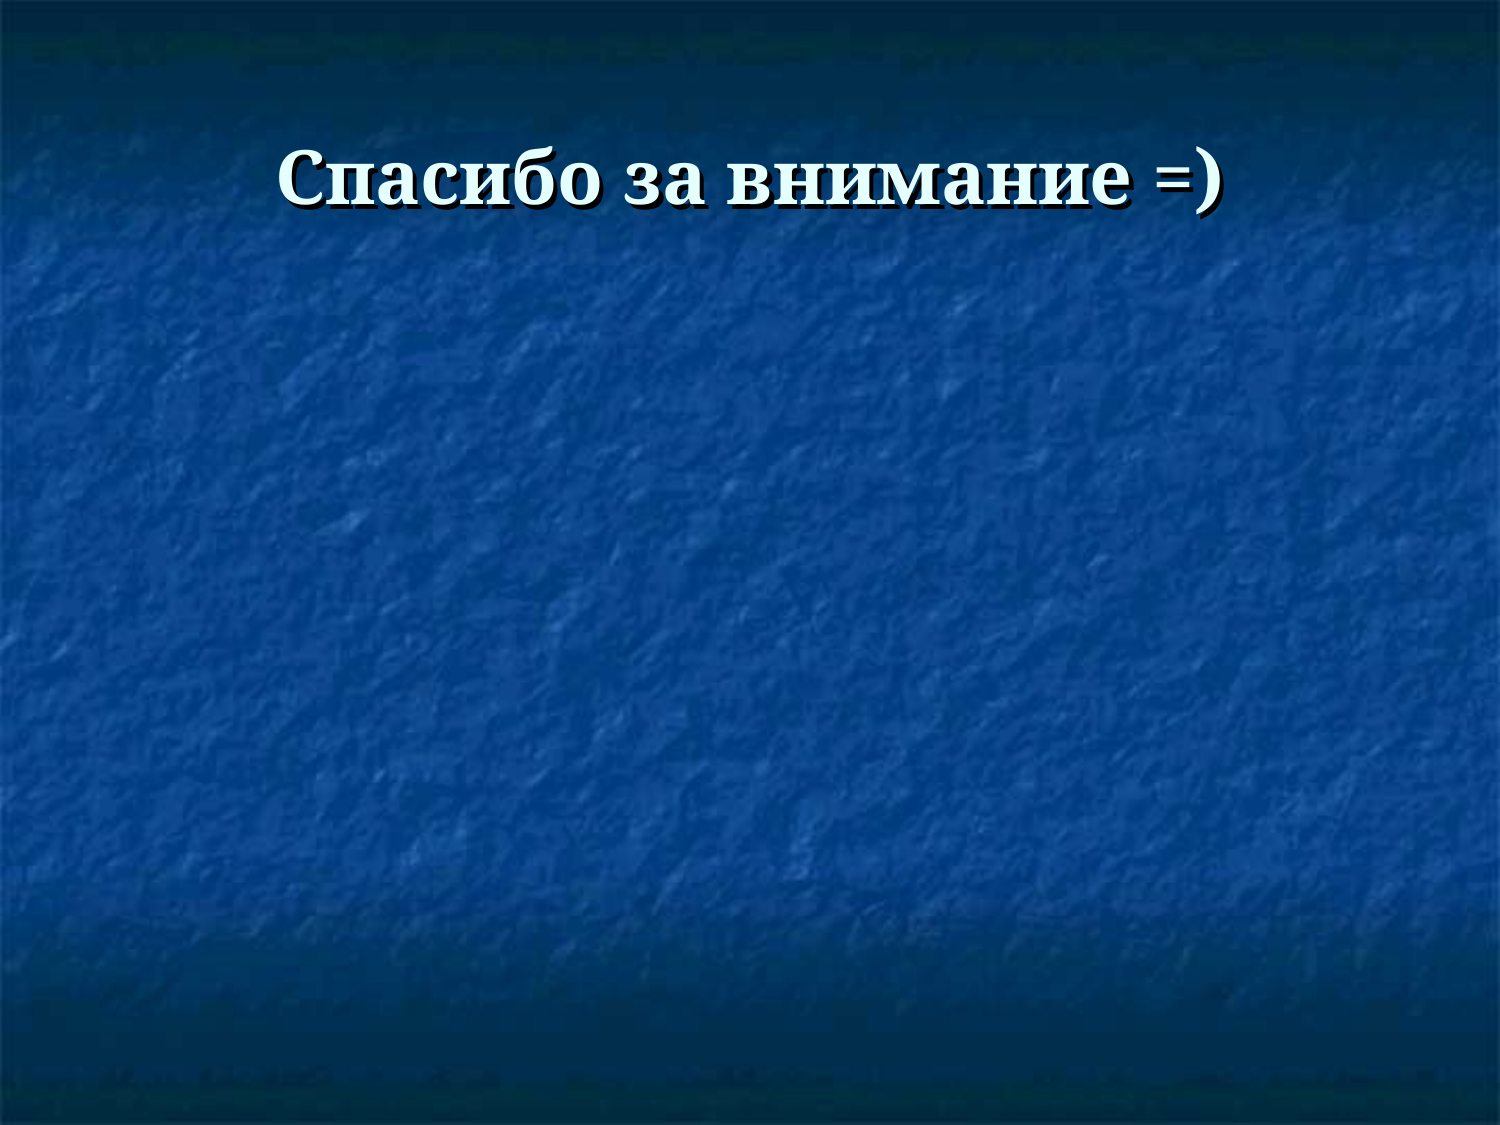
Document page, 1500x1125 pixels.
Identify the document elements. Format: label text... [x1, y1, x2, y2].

picture [0, 0, 1500, 1125]
title Спасибо за внимание =) [75, 57, 1426, 293]
